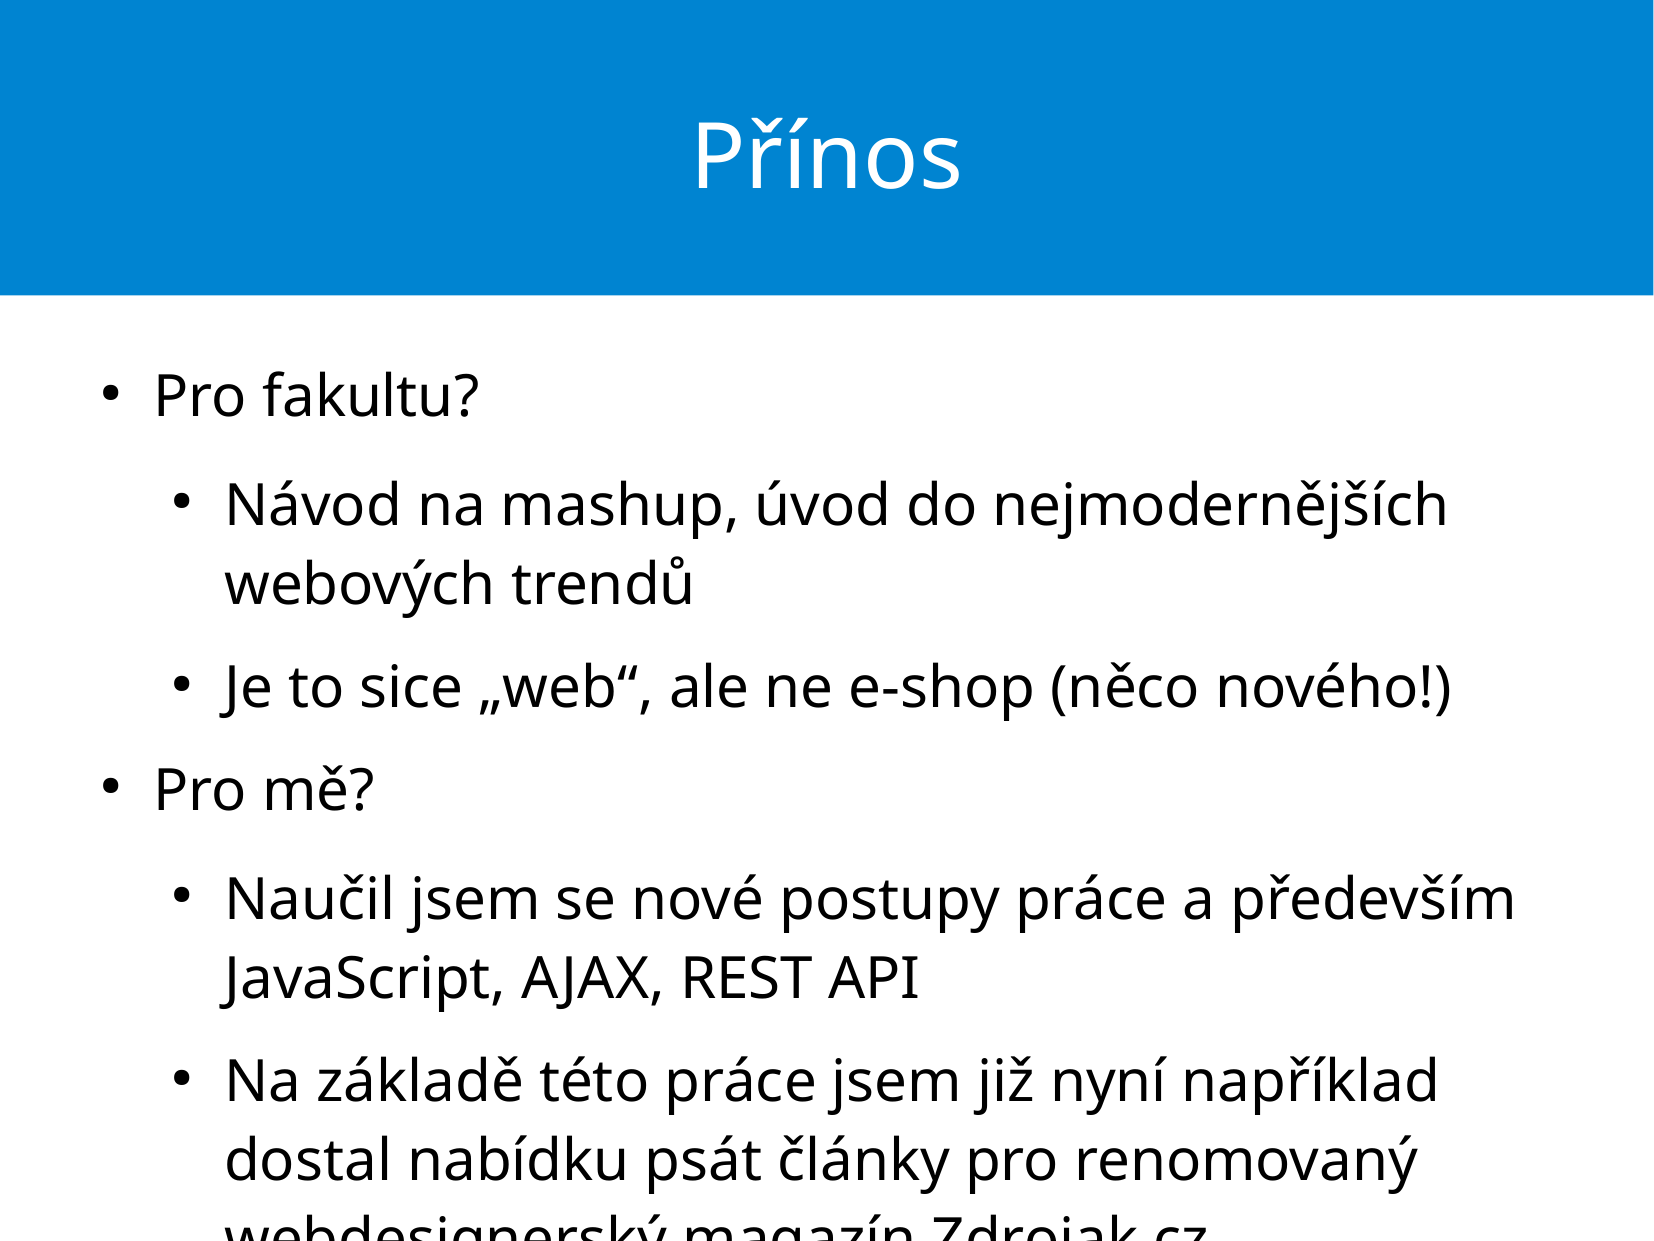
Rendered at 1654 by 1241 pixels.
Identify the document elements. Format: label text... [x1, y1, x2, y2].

title Přínos [82, 49, 1571, 257]
list Pro fakultu? Návod na mashup, úvod do nejmodernějších webových trendů Je to sice „web“, ale ne e-shop (něco nového!) Pro mě? Naučil jsem se nové postupy práce a především JavaScript, AJAX, REST API Na základě této práce jsem již nyní například dostal nabídku psát články pro renomovaný webdesignerský magazín Zdrojak.cz [82, 354, 1571, 1190]
text_box [0, 0, 1654, 296]
